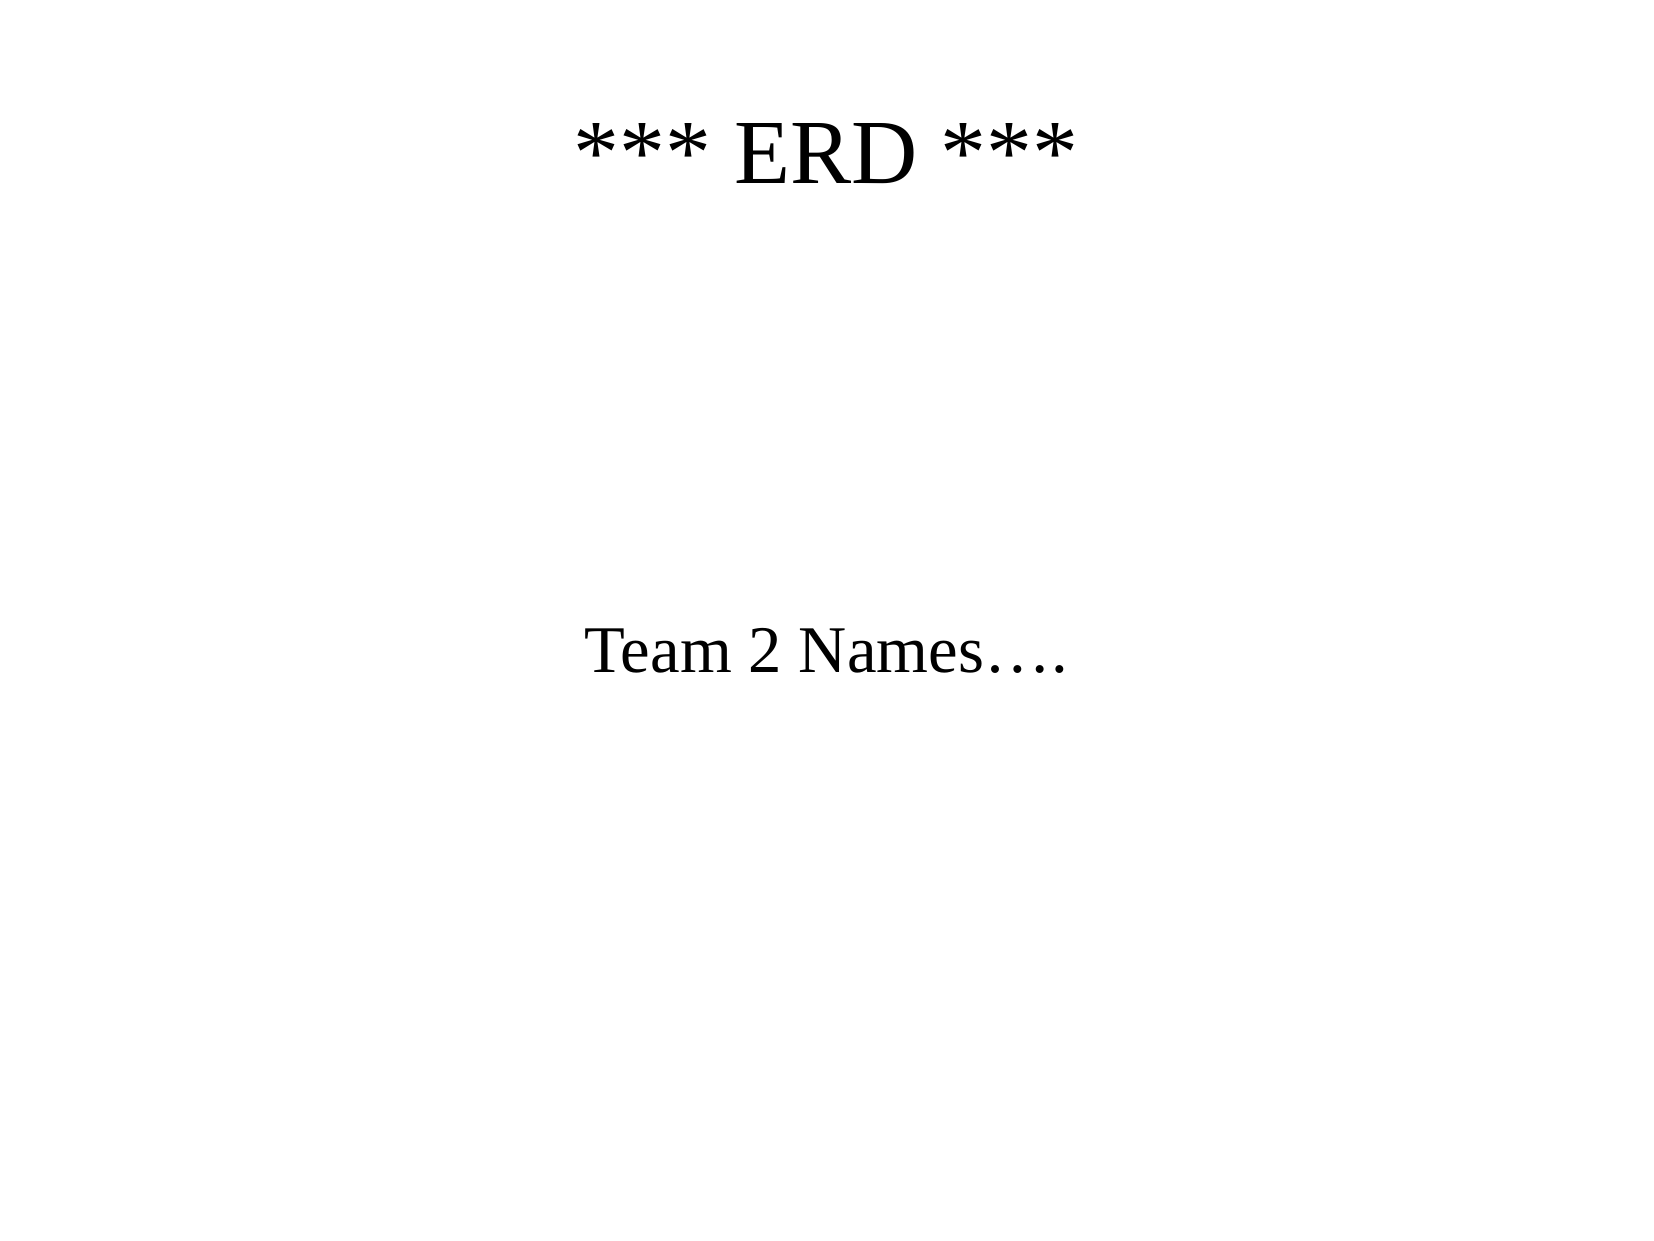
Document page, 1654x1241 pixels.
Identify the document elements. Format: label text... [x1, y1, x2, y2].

title *** ERD *** [82, 49, 1571, 257]
subtitle Team 2 Names…. [82, 290, 1571, 1010]
